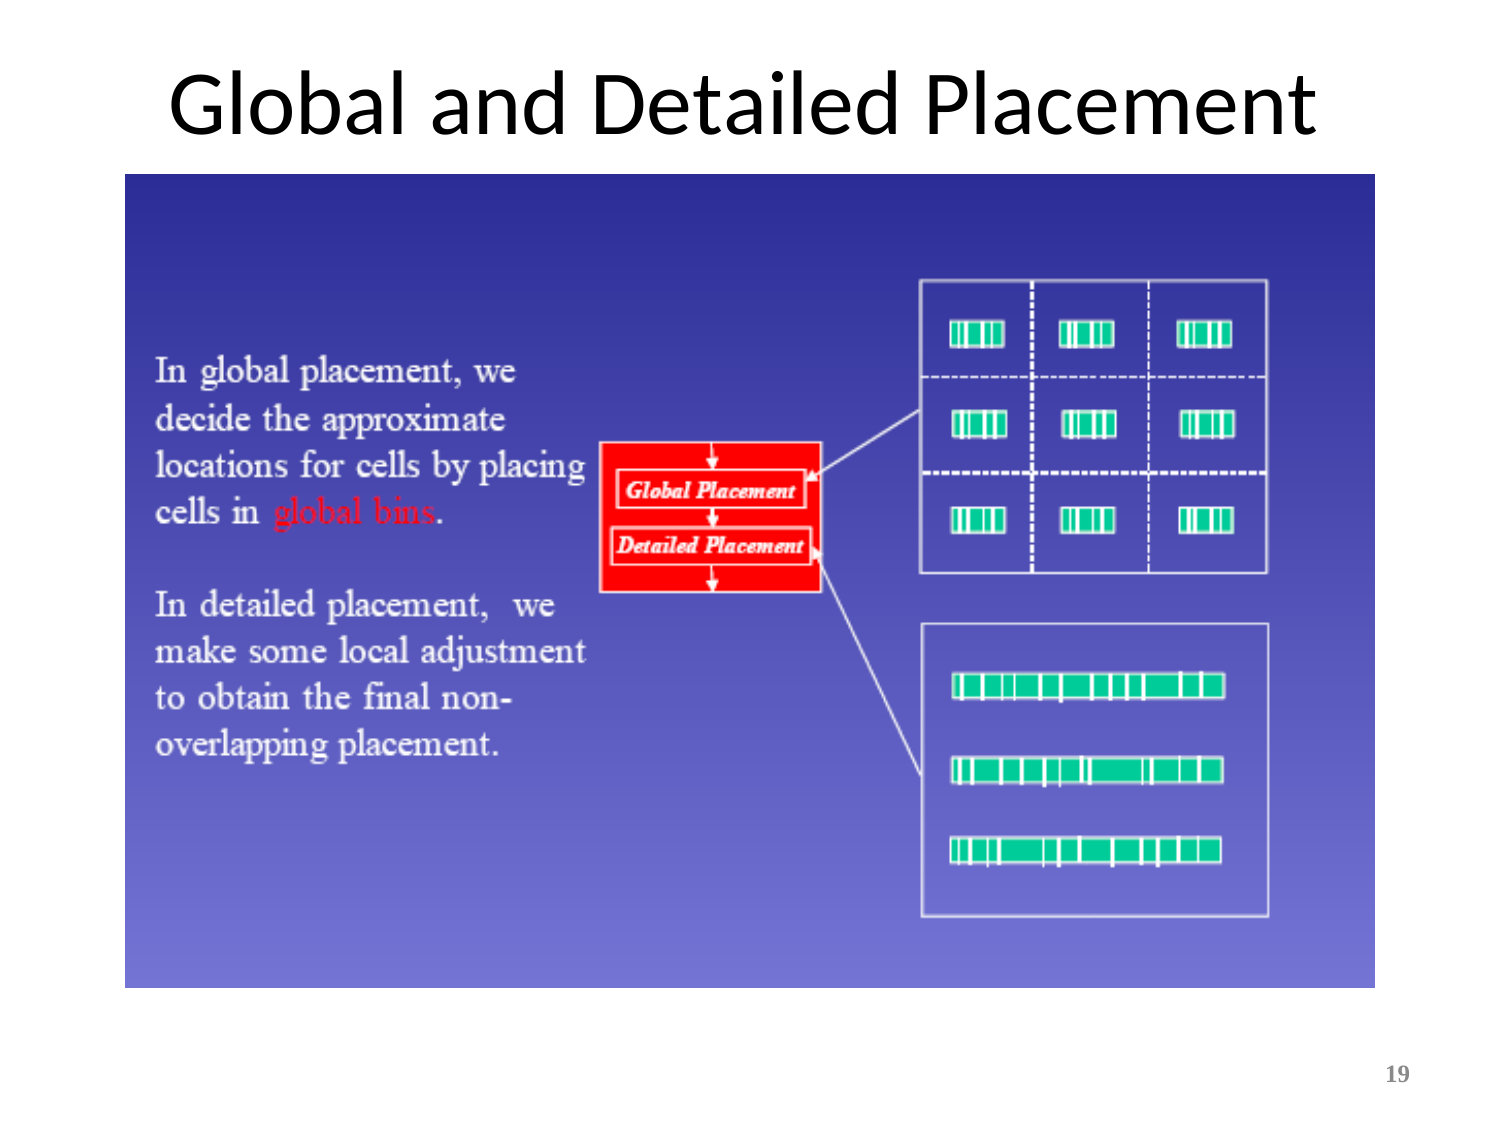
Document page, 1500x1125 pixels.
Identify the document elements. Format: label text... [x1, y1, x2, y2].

text_box <number> [1074, 1042, 1426, 1103]
title Global and Detailed Placement [0, 3, 1500, 192]
picture [125, 174, 1375, 988]
